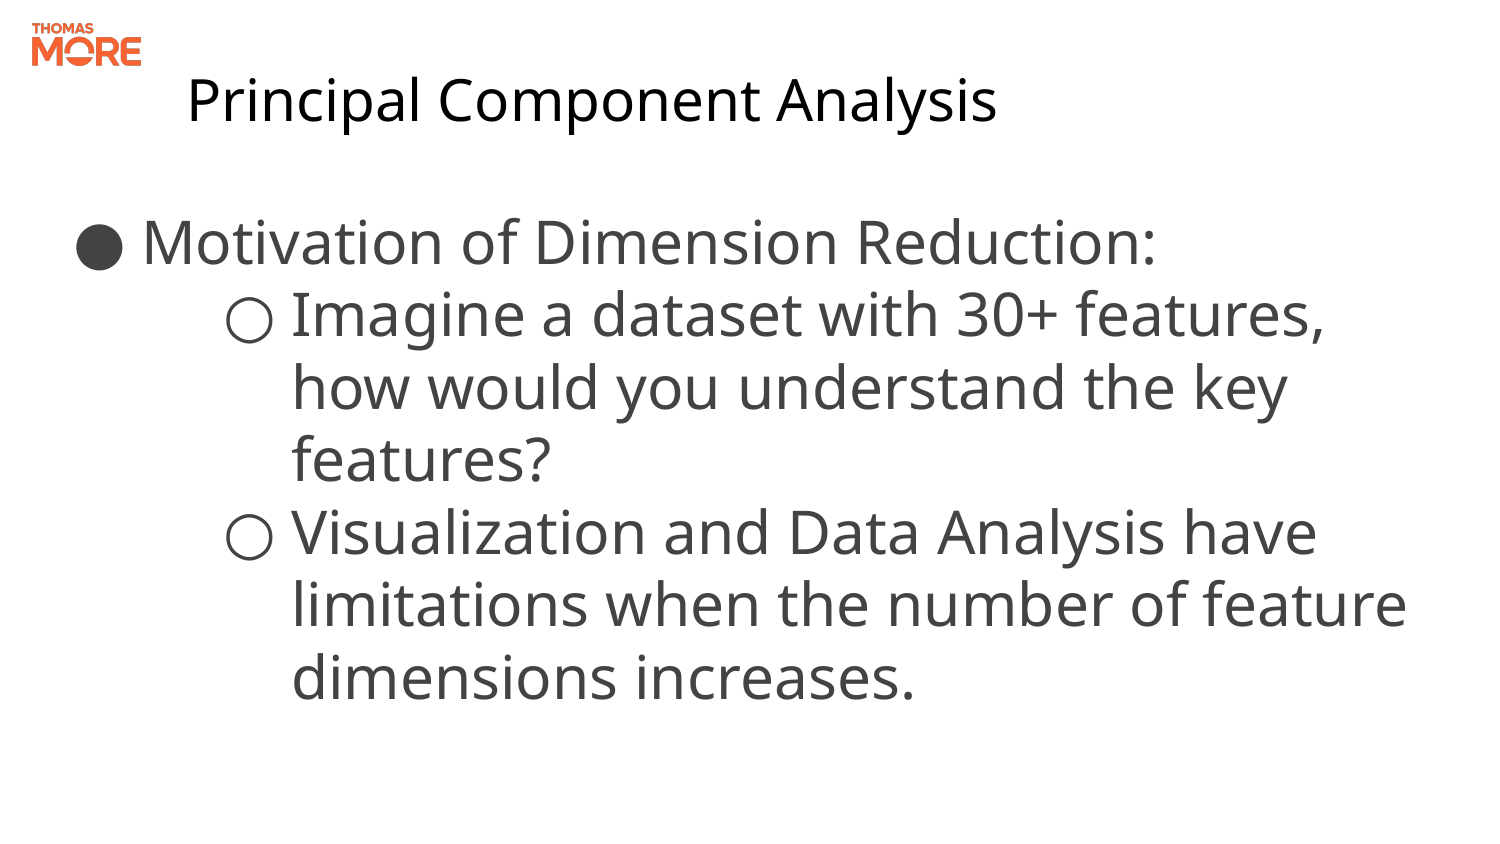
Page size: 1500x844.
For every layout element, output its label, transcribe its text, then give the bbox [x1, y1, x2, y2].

title Principal Component Analysis [171, 48, 1449, 143]
list Motivation of Dimension Reduction: Imagine a dataset with 30+ features, how would you understand the key features? Visualization and Data Analysis have limitations when the number of feature dimensions increases. [51, 189, 1476, 750]
picture [22, 13, 151, 76]
